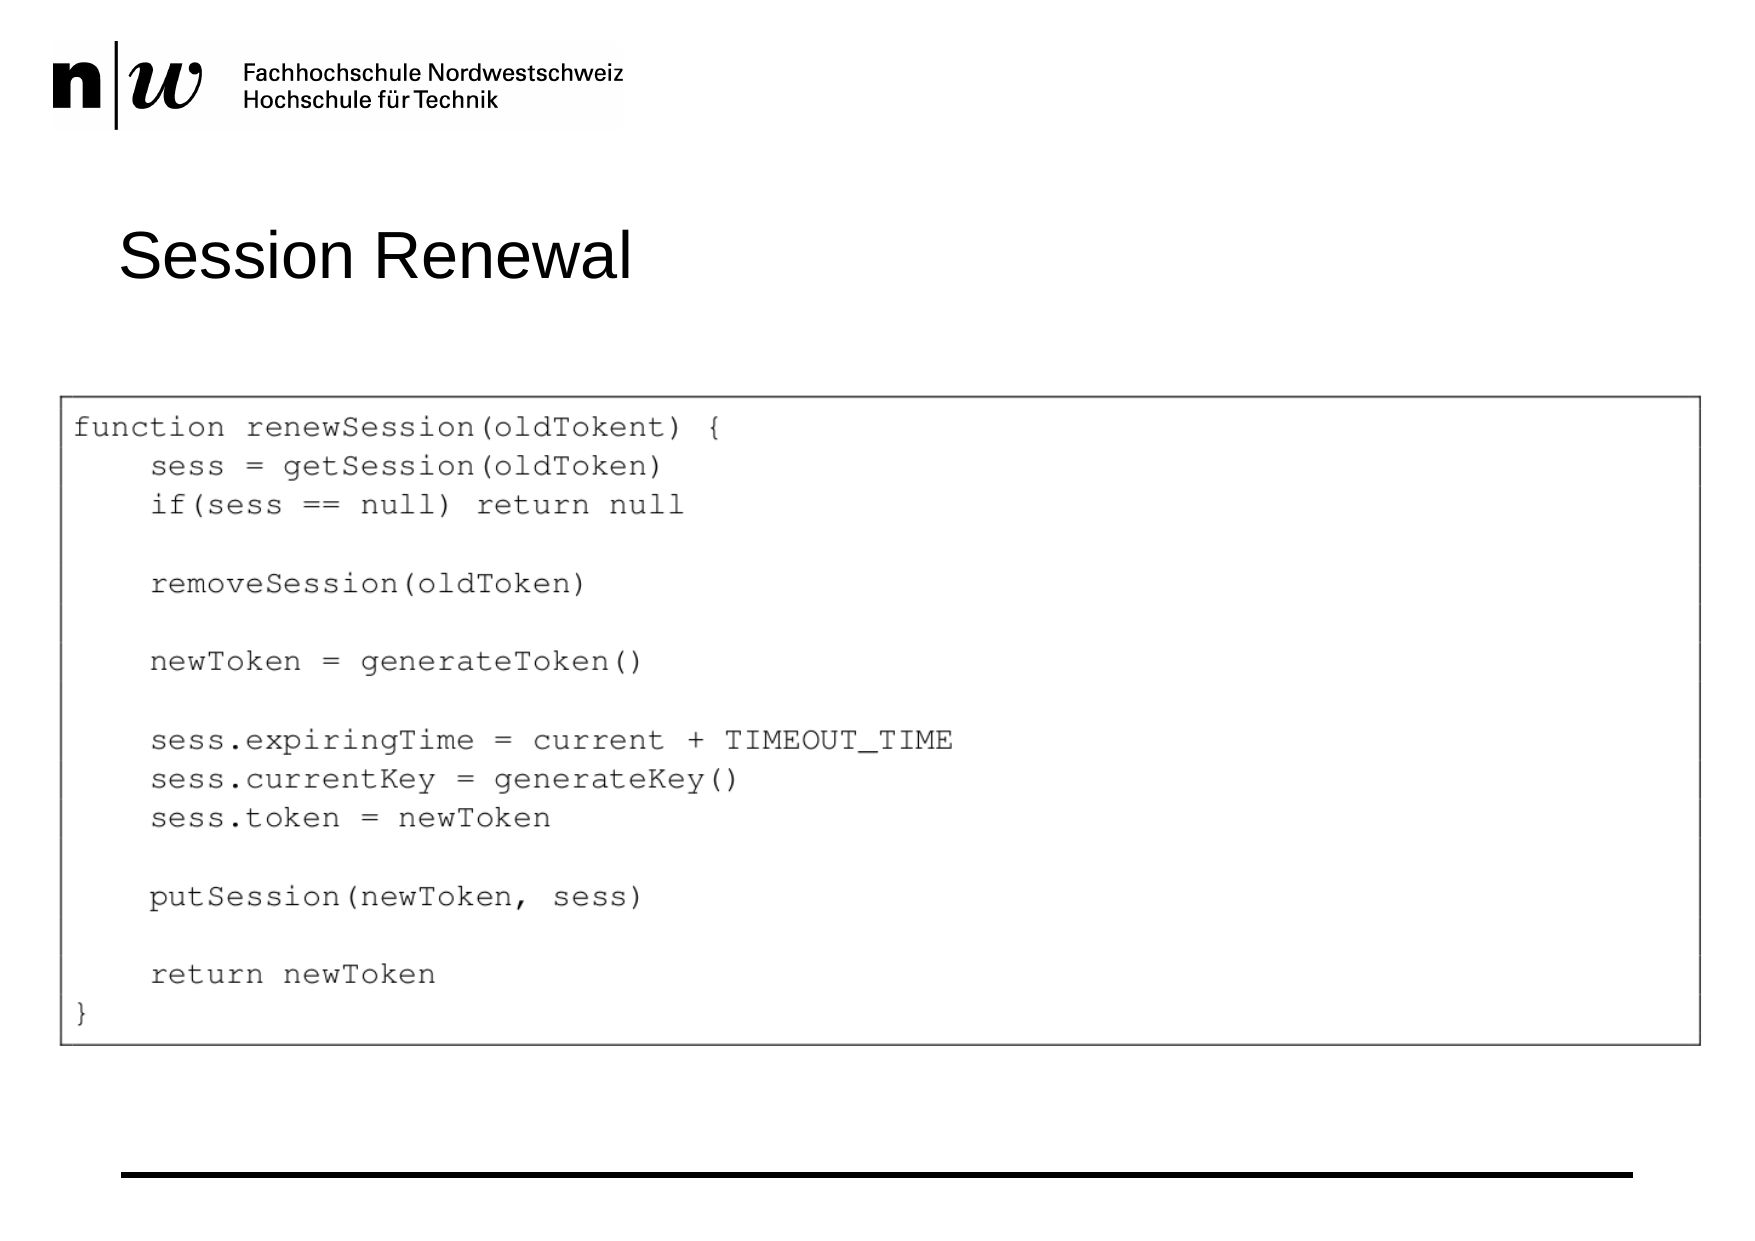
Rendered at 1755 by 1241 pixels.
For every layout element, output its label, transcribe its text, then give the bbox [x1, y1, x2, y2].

picture [23, 342, 1731, 1063]
picture [53, 41, 623, 130]
text_box Session Renewal [118, 212, 1606, 296]
